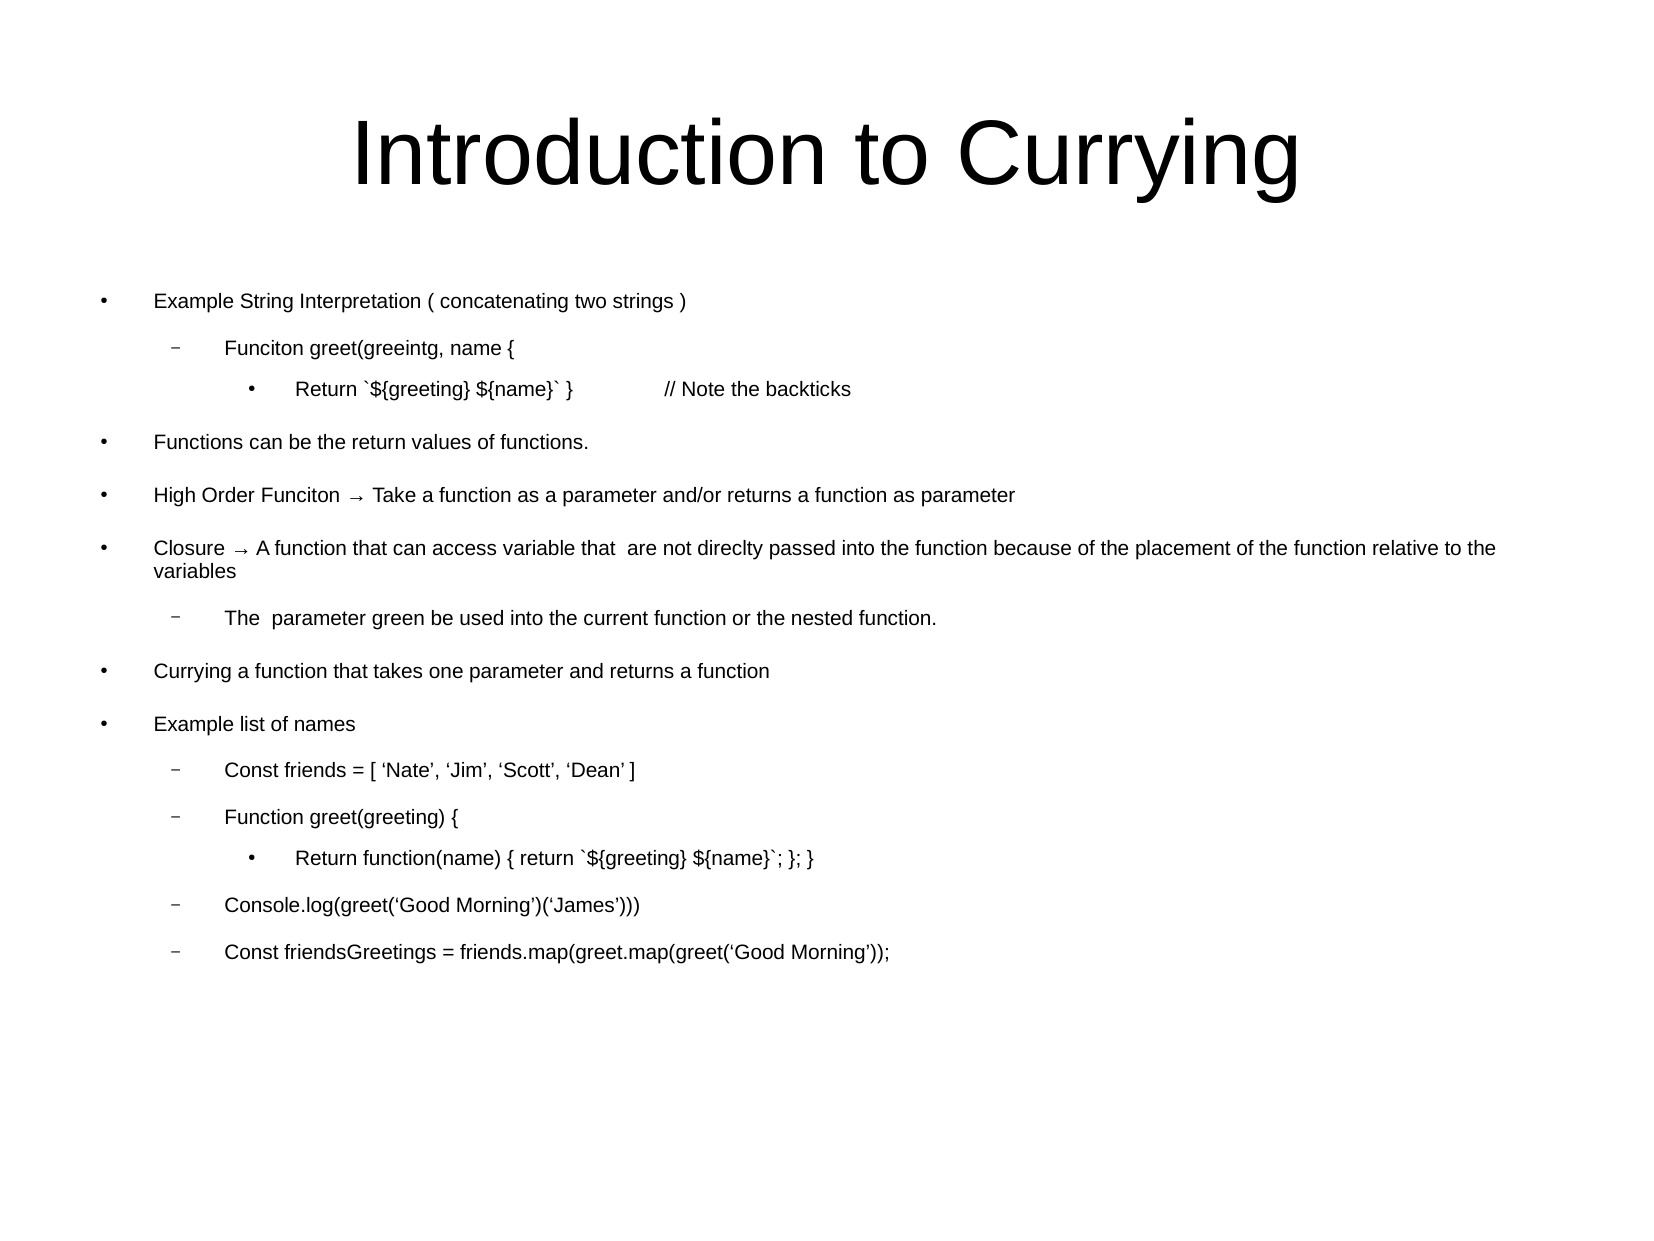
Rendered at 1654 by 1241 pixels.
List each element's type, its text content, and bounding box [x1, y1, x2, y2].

list Example String Interpretation ( concatenating two strings ) Funciton greet(greeintg, name { Return `${greeting} ${name}` } // Note the backticks Functions can be the return values of functions. High Order Funciton → Take a function as a parameter and/or returns a function as parameter Closure → A function that can access variable that are not direclty passed into the function because of the placement of the function relative to the variables The parameter green be used into the current function or the nested function. Currying a function that takes one parameter and returns a function Example list of names Const friends = [ ‘Nate’, ‘Jim’, ‘Scott’, ‘Dean’ ] Function greet(greeting) { Return function(name) { return `${greeting} ${name}`; }; } Console.log(greet(‘Good Morning’)(‘James’))) Const friendsGreetings = friends.map(greet.map(greet(‘Good Morning’)); [82, 290, 1571, 1229]
title Introduction to Currying [82, 49, 1571, 257]
